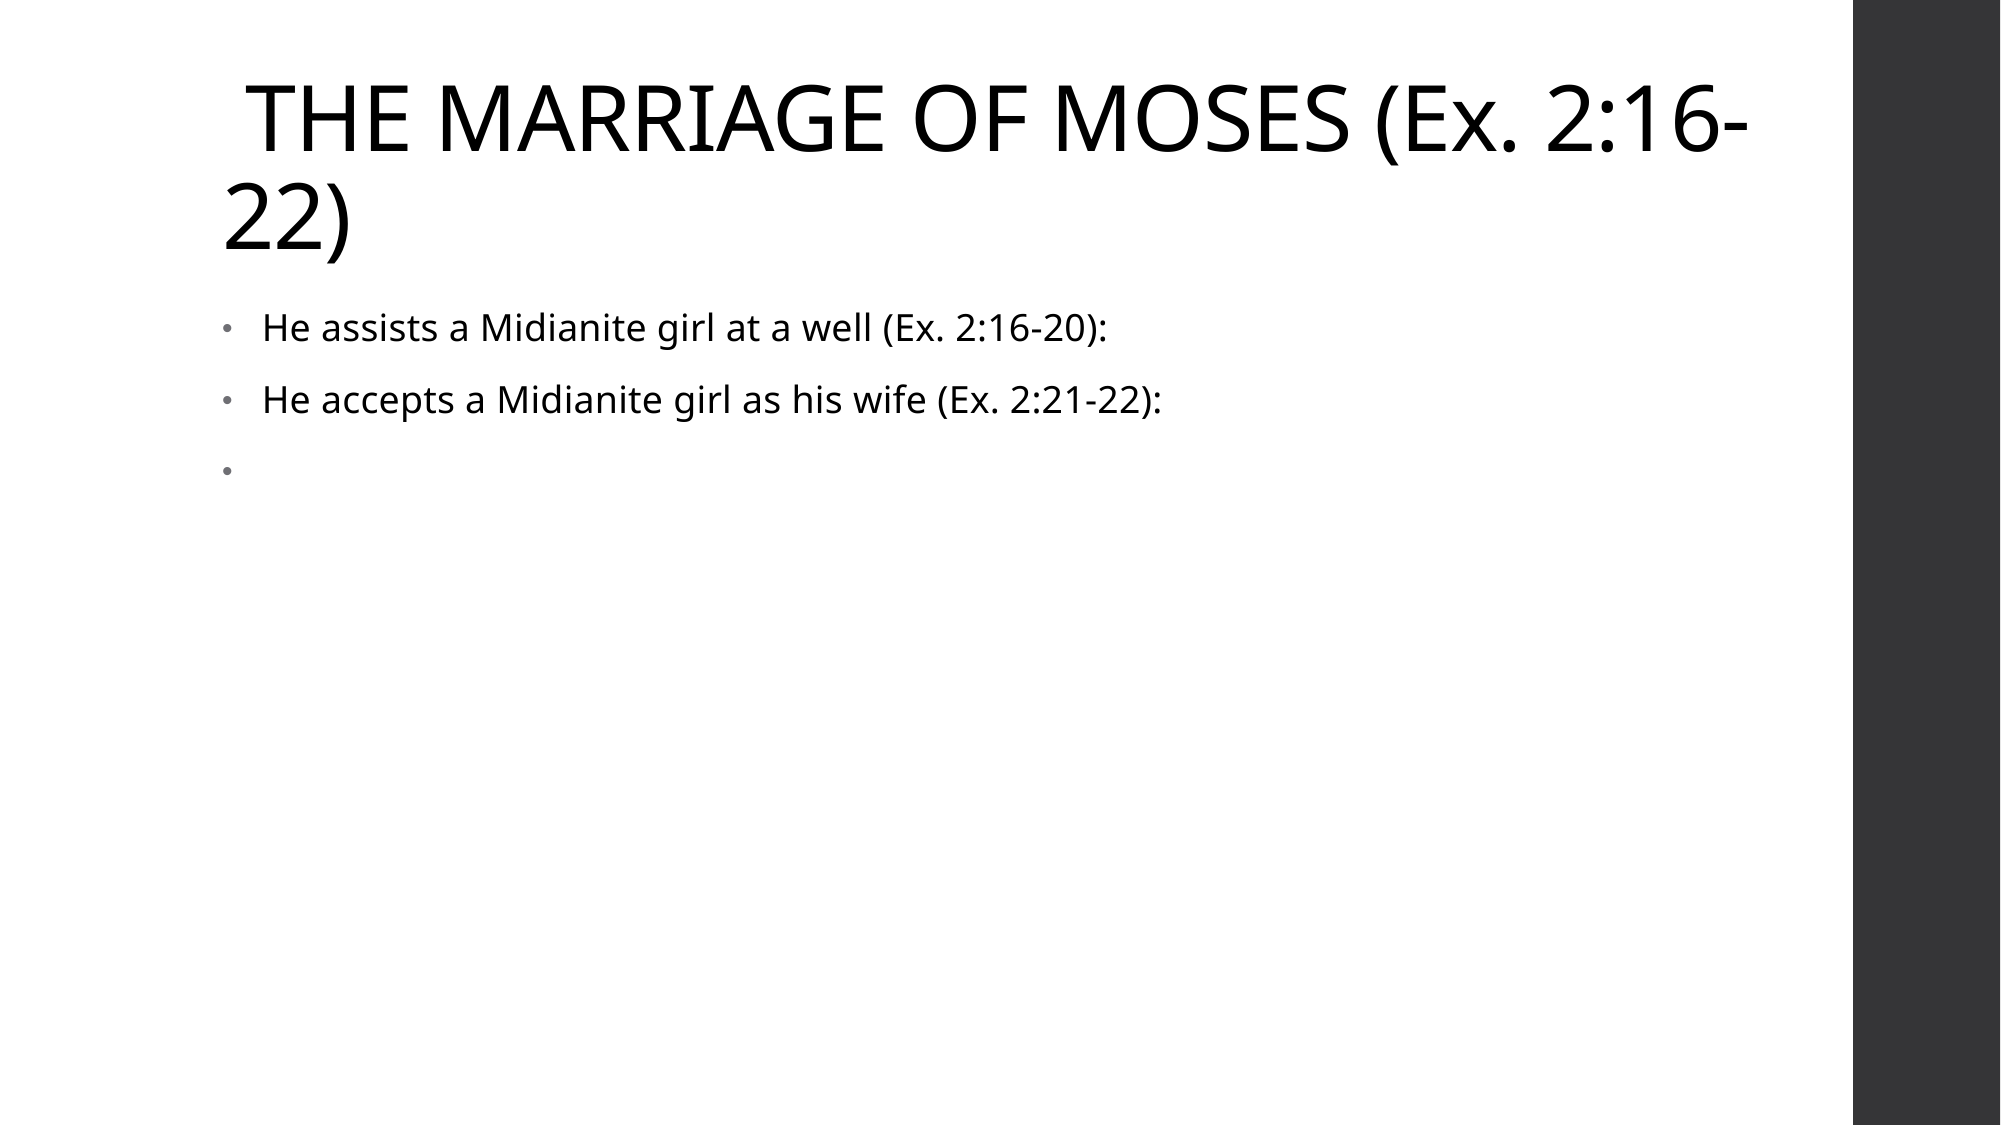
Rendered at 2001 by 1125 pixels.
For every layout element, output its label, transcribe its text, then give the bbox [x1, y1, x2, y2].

title THE MARRIAGE OF MOSES (Ex. 2:16-22) [206, 60, 1797, 278]
list He assists a Midianite girl at a well (Ex. 2:16-20): He accepts a Midianite girl as his wife (Ex. 2:21-22): [206, 299, 1617, 1014]
